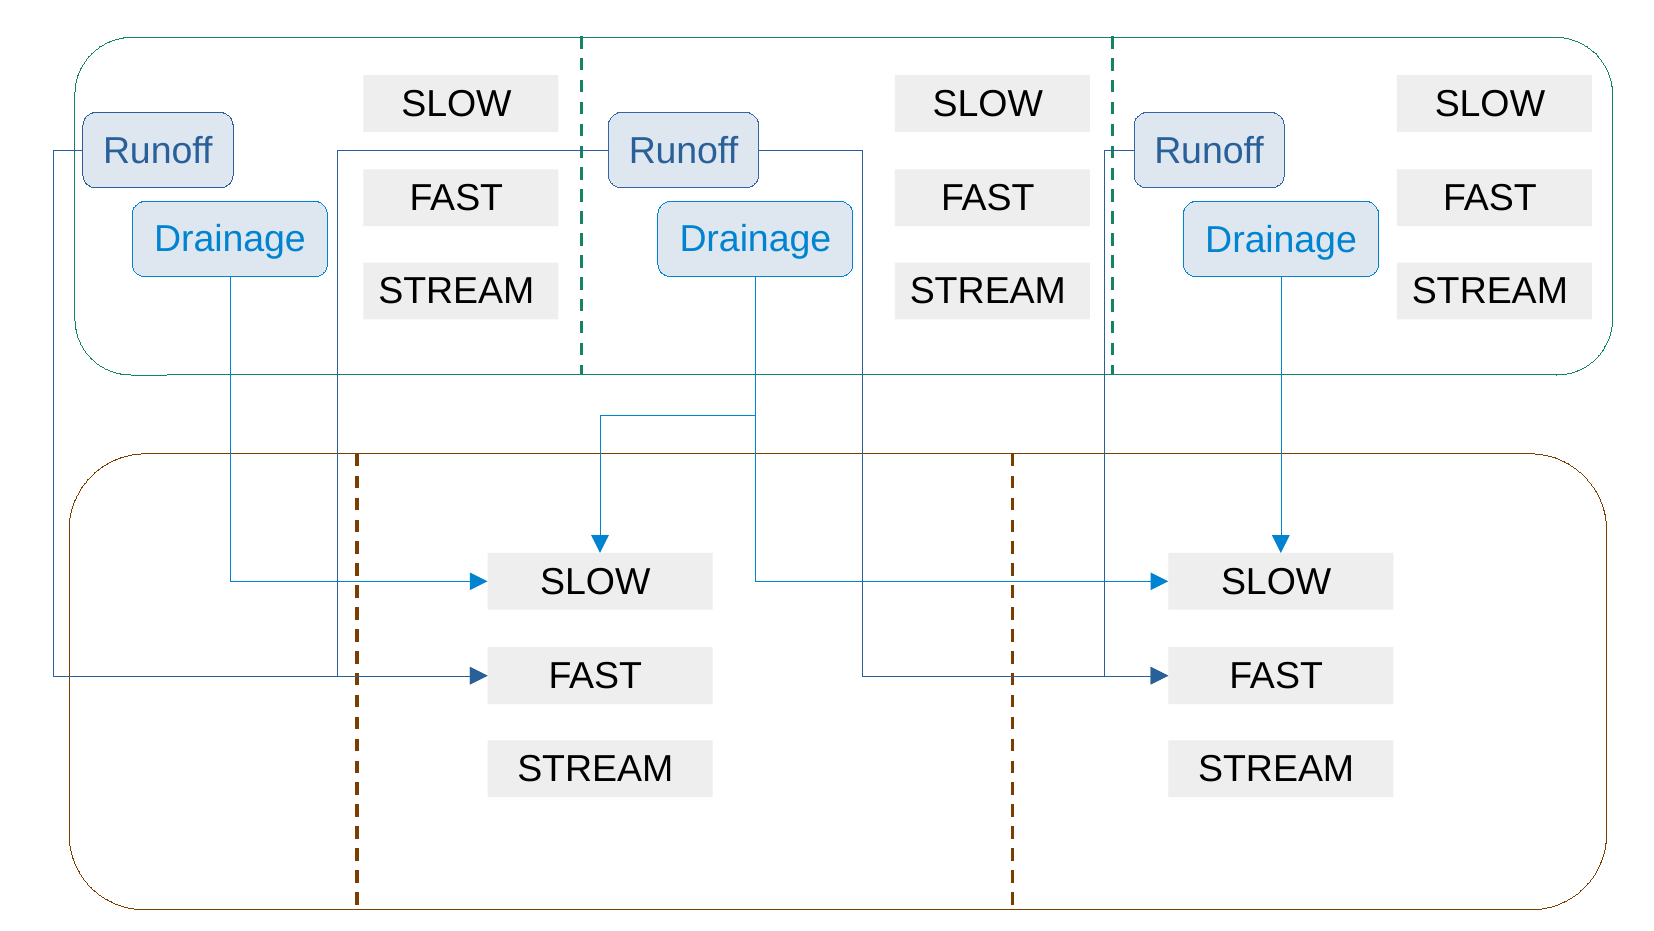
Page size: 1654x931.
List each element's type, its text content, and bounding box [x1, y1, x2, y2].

text_box [863, 582, 1105, 676]
text_box FAST [1396, 169, 1592, 227]
text_box [756, 453, 862, 581]
text_box Runoff [1134, 112, 1285, 188]
text_box [863, 453, 1105, 581]
text_box [69, 453, 1607, 910]
text_box STREAM [1396, 262, 1592, 320]
text_box Drainage [1183, 201, 1379, 277]
text_box SLOW [1396, 75, 1592, 132]
text_box [74, 37, 1613, 376]
text_box [69, 453, 337, 676]
text_box [231, 453, 337, 581]
